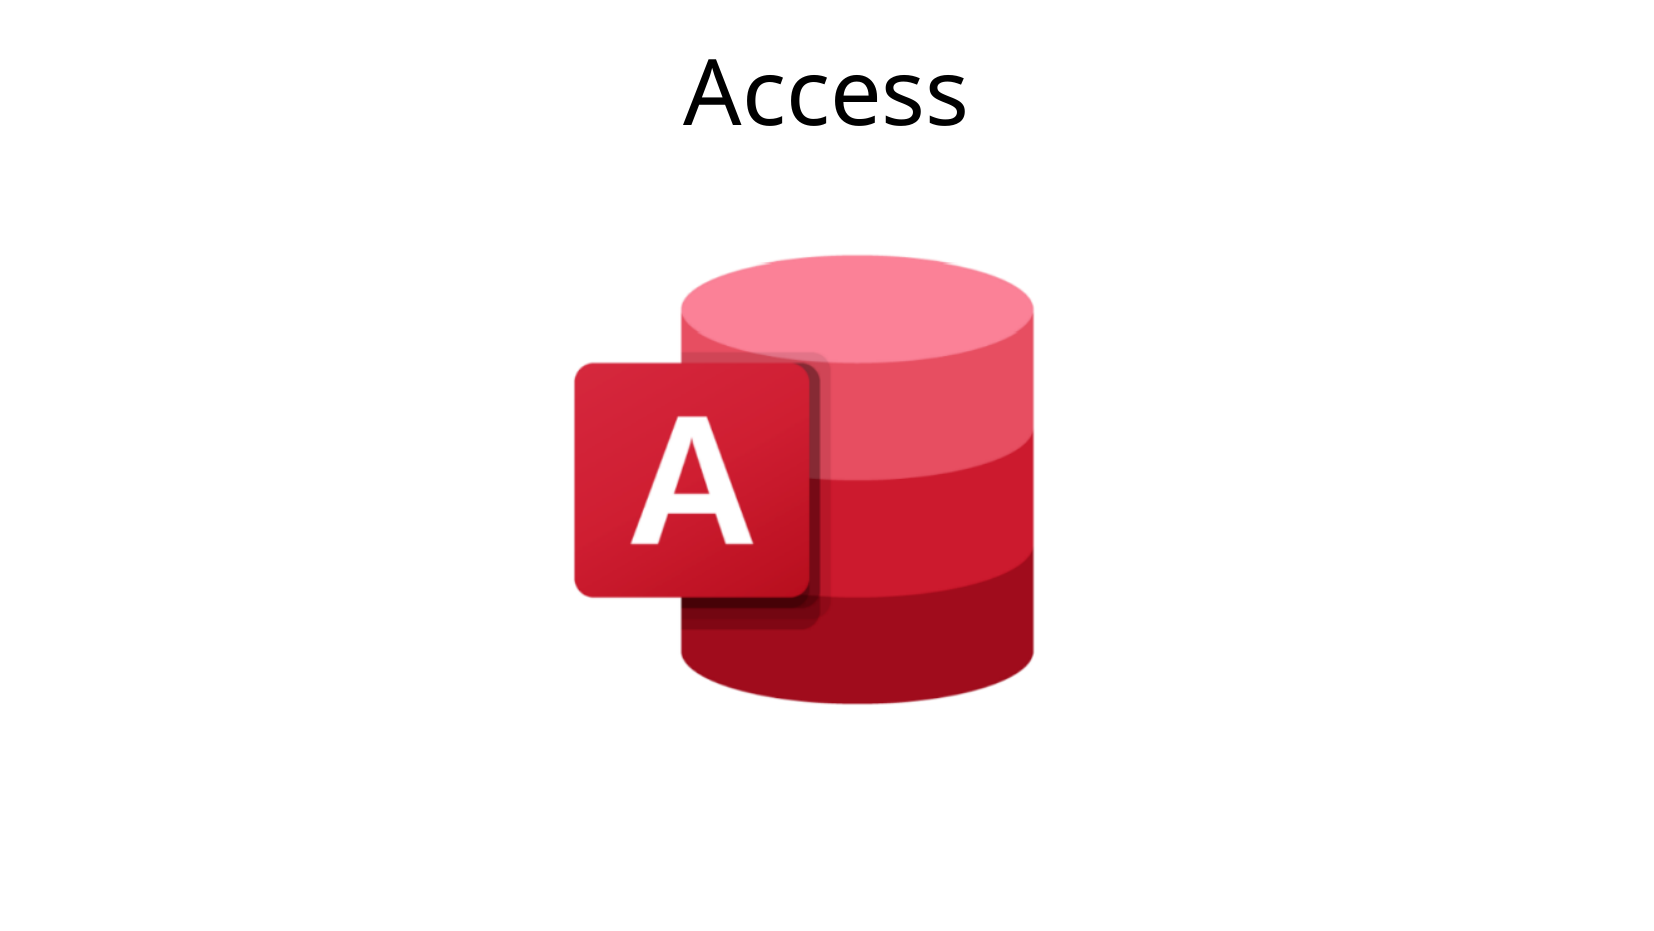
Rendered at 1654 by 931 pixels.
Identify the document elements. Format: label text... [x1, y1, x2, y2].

title Access [82, 37, 1571, 142]
picture [460, 236, 1174, 712]
